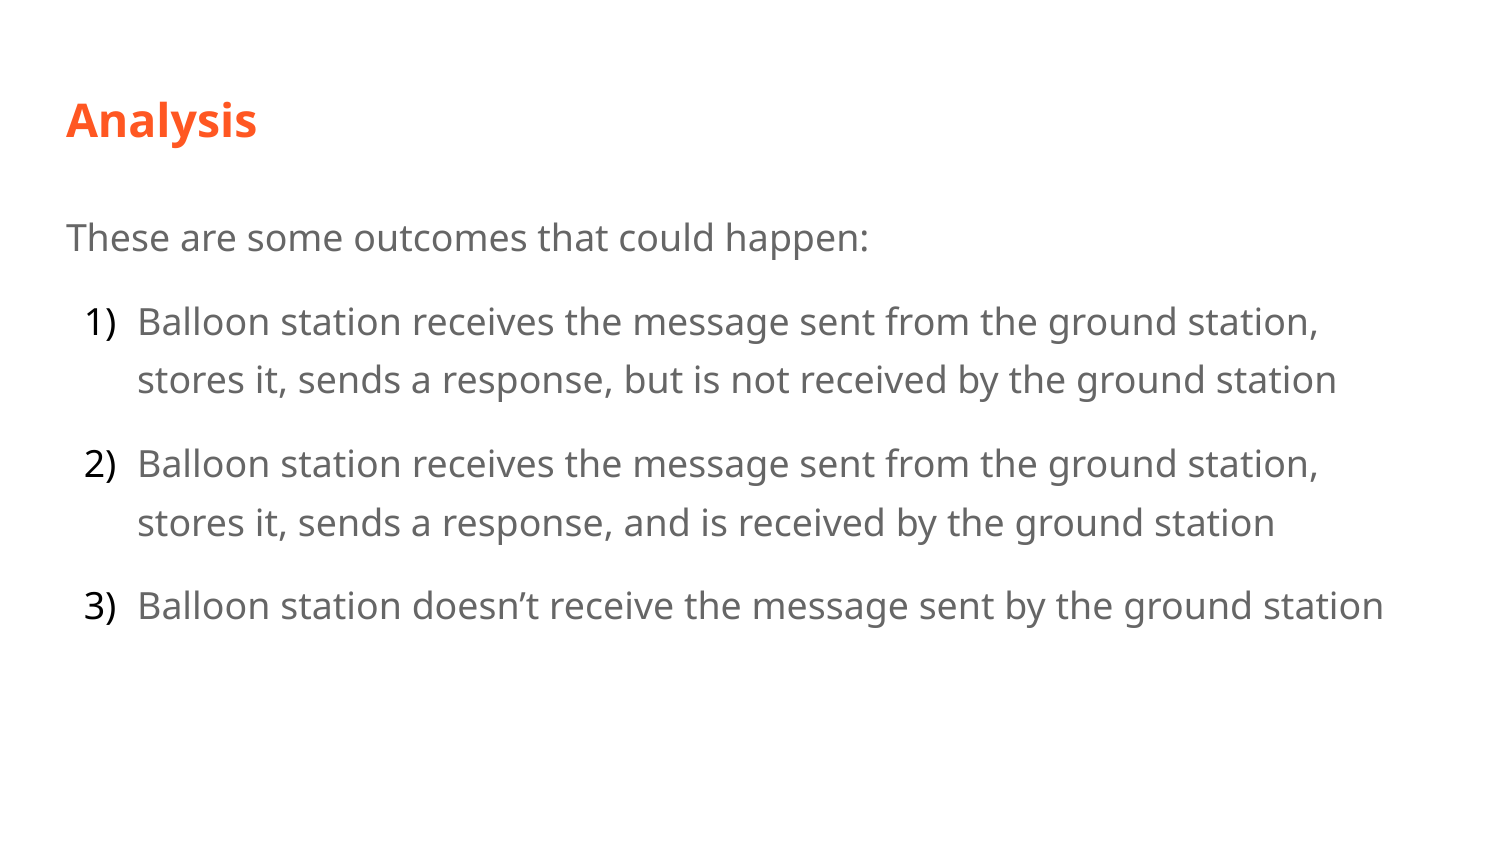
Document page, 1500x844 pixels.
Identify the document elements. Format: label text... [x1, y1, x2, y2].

title Analysis [51, 72, 1449, 167]
list These are some outcomes that could happen: Balloon station receives the message sent from the ground station, stores it, sends a response, but is not received by the ground station Balloon station receives the message sent from the ground station, stores it, sends a response, and is received by the ground station Balloon station doesn’t receive the message sent by the ground station [51, 189, 1449, 750]
